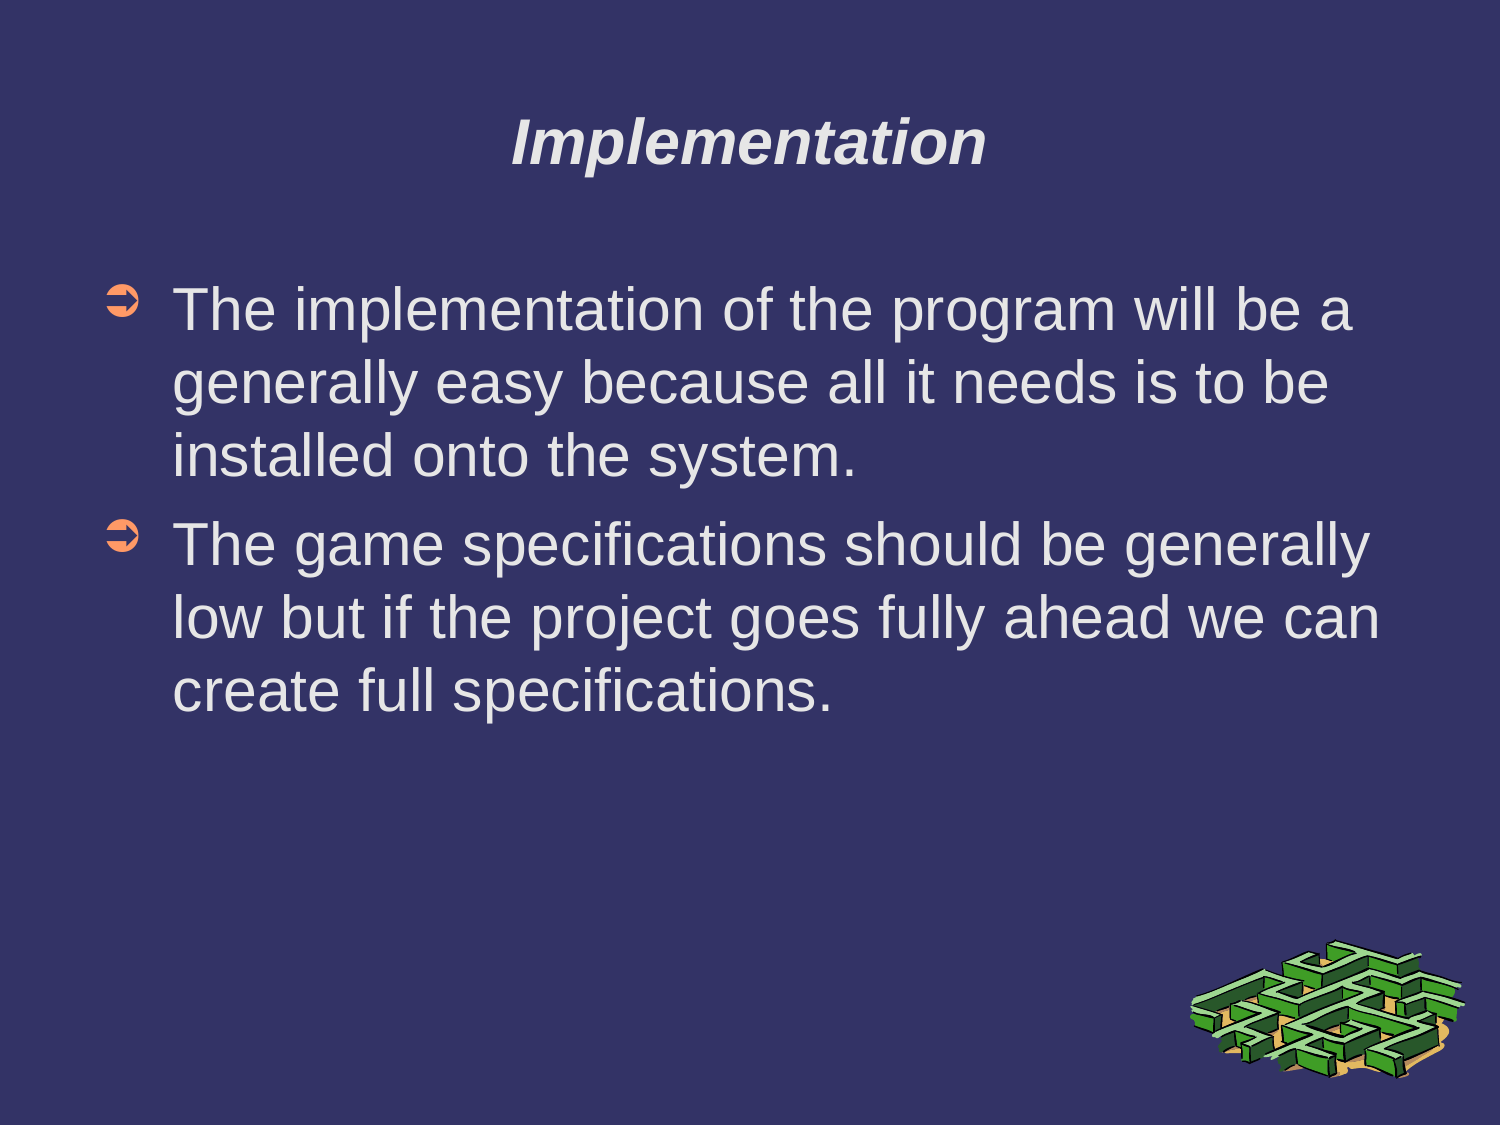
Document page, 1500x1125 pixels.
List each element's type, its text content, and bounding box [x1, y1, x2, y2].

list The implementation of the program will be a generally easy because all it needs is to be installed onto the system. The game specifications should be generally low but if the project goes fully ahead we can create full specifications. [75, 262, 1426, 1006]
title Implementation [75, 45, 1426, 233]
